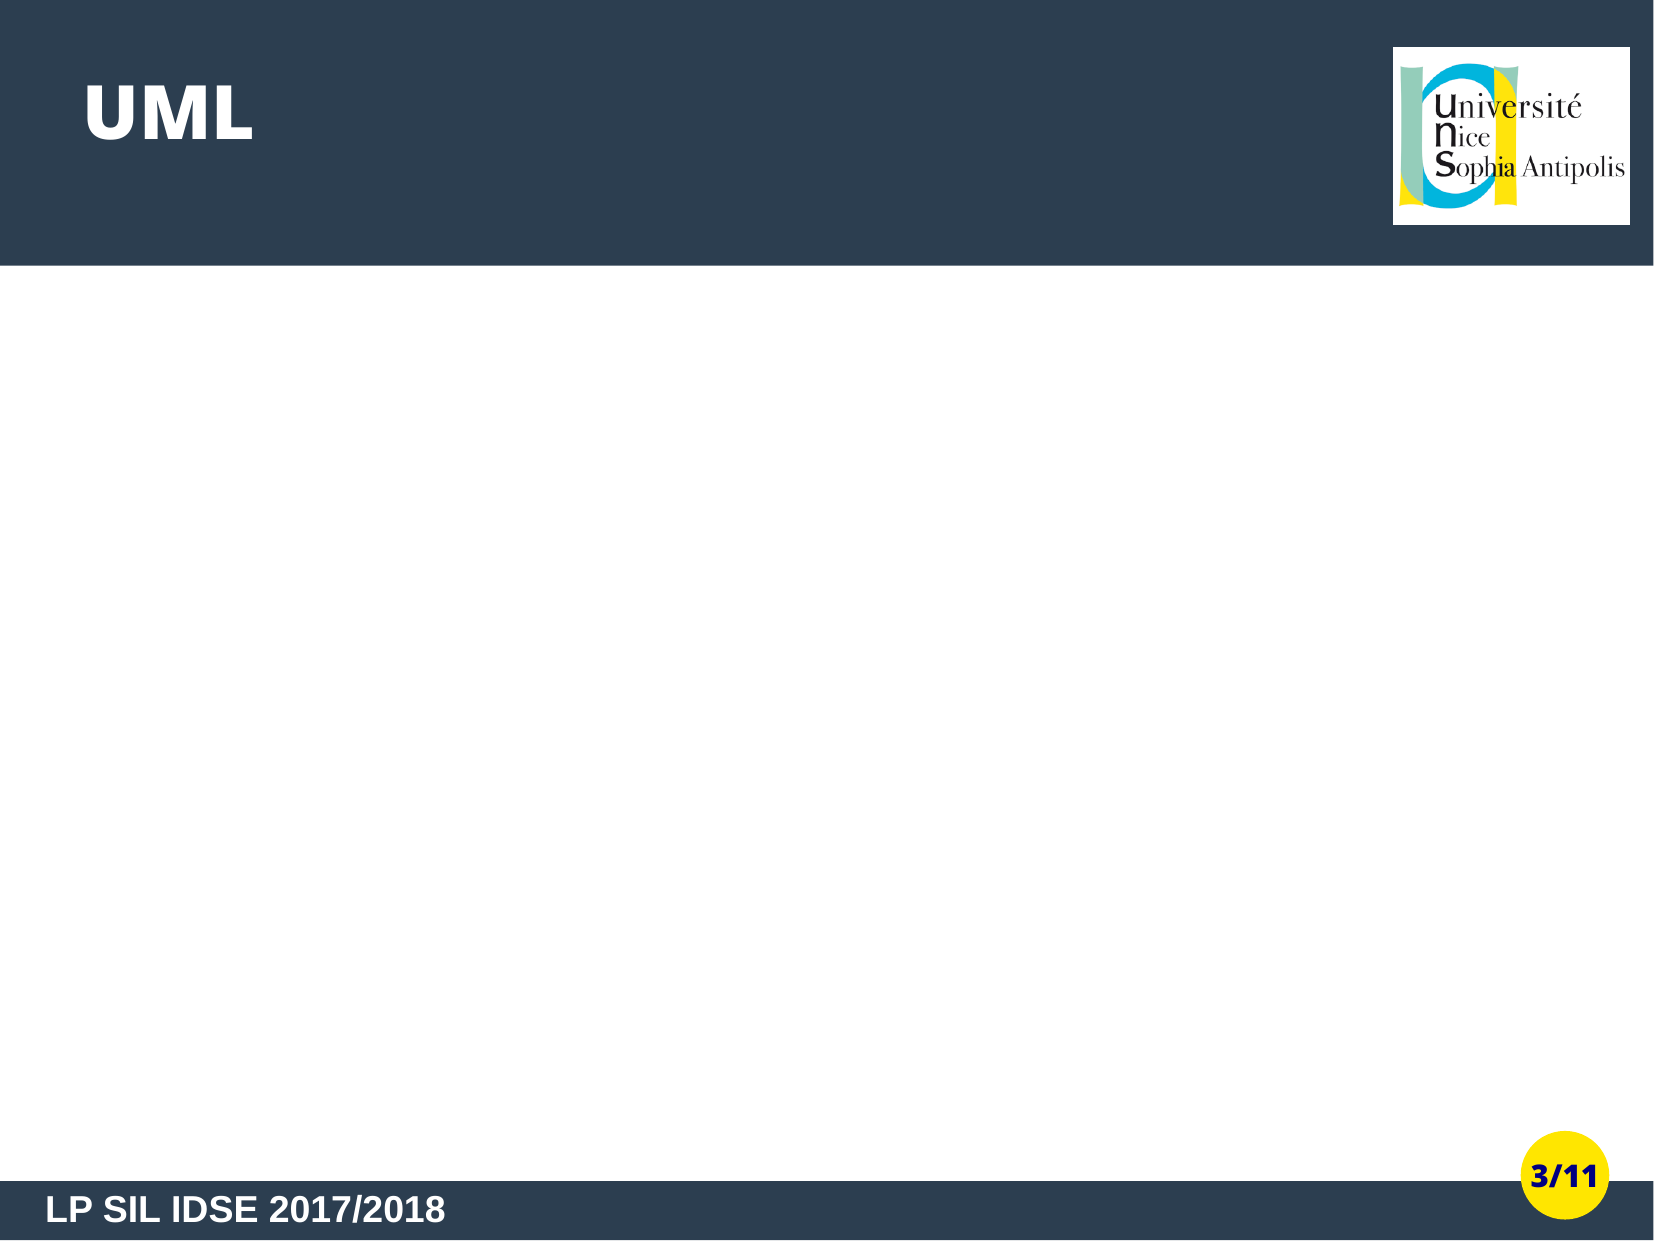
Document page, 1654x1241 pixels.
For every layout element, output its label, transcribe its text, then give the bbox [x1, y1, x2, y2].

picture [1393, 47, 1630, 225]
title UML [82, 49, 1430, 172]
